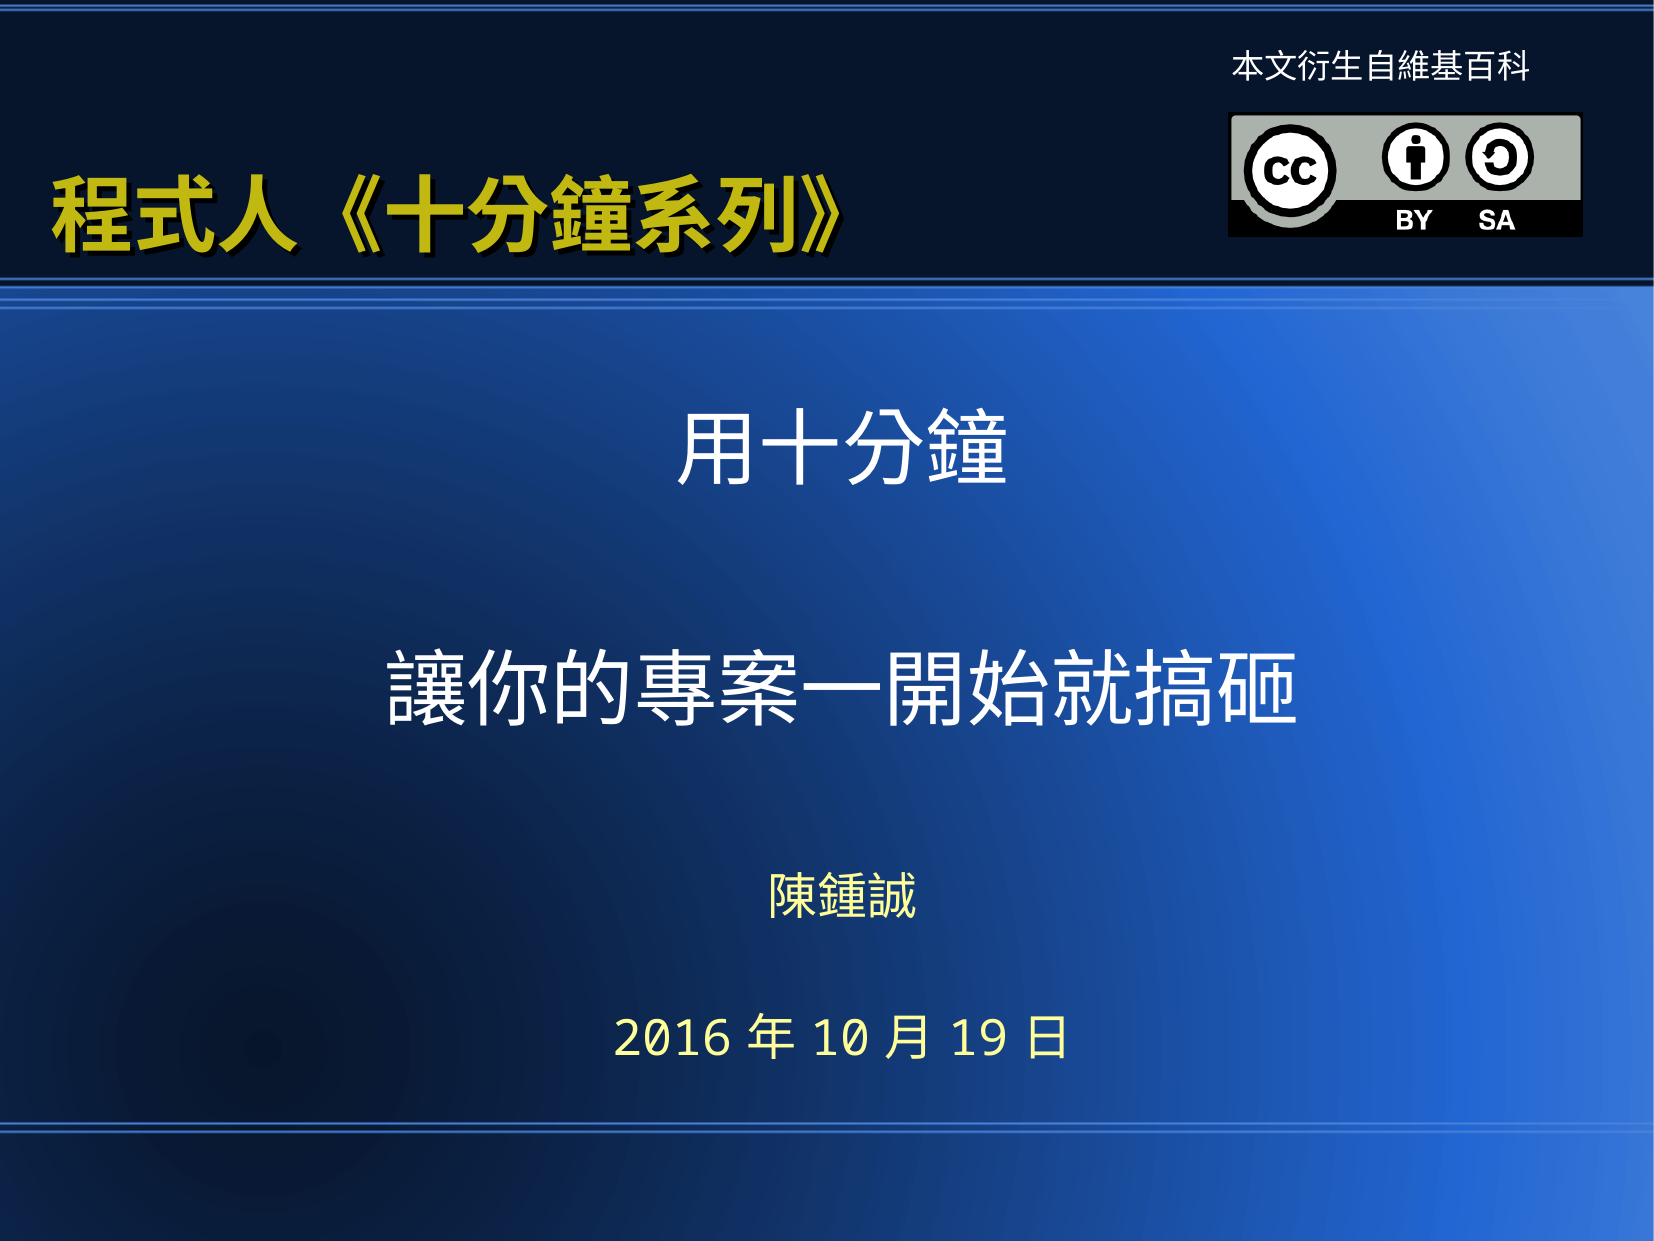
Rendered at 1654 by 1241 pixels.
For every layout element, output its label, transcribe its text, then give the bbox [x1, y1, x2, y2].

subtitle 用十分鐘 讓你的專案一開始就搞砸 陳鍾誠 2016年10月19日 [59, 326, 1626, 1126]
text_box 程式人《十分鐘系列》 [35, 141, 981, 343]
text_box 本文衍生自維基百科 [1216, 32, 1622, 95]
picture [0, 0, 1654, 1241]
